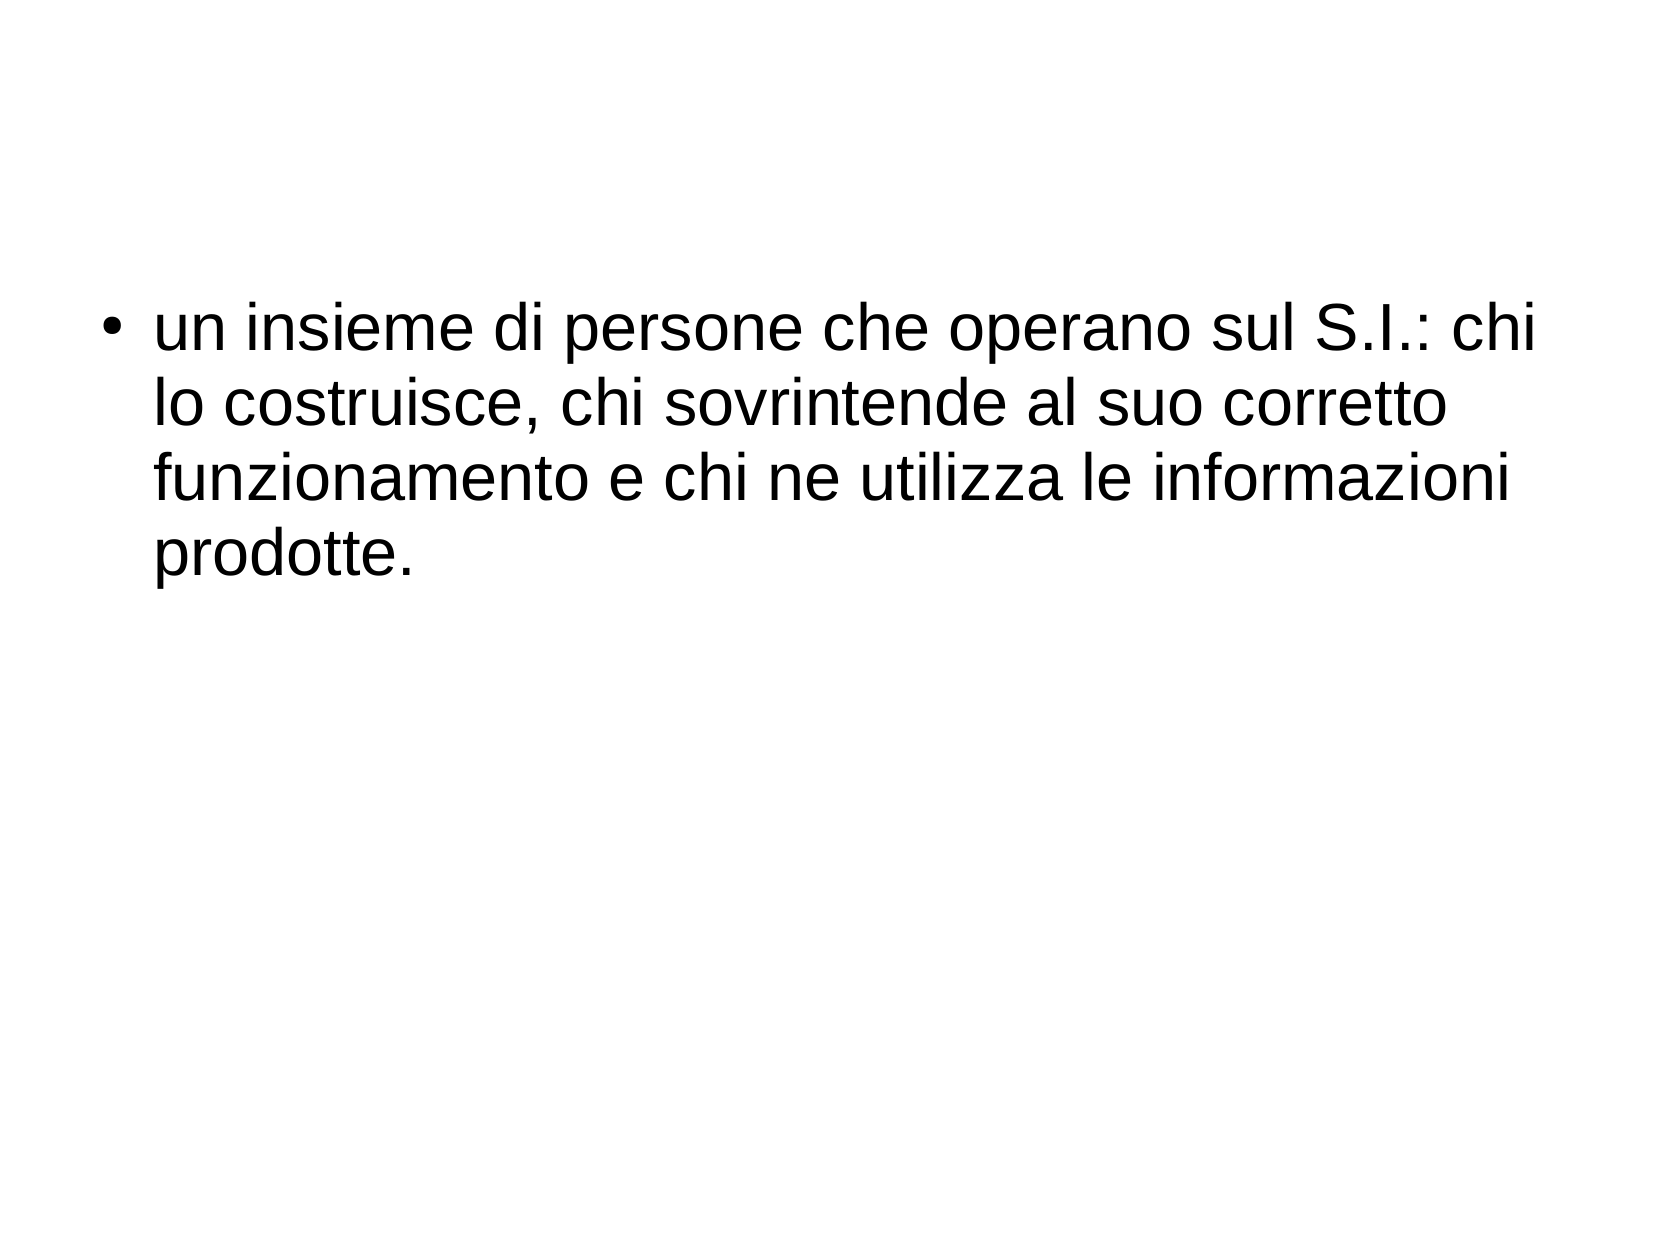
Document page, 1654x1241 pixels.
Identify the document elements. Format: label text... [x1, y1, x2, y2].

list un insieme di persone che operano sul S.I.: chi lo costruisce, chi sovrintende al suo corretto funzionamento e chi ne utilizza le informazioni prodotte. [82, 290, 1571, 1010]
